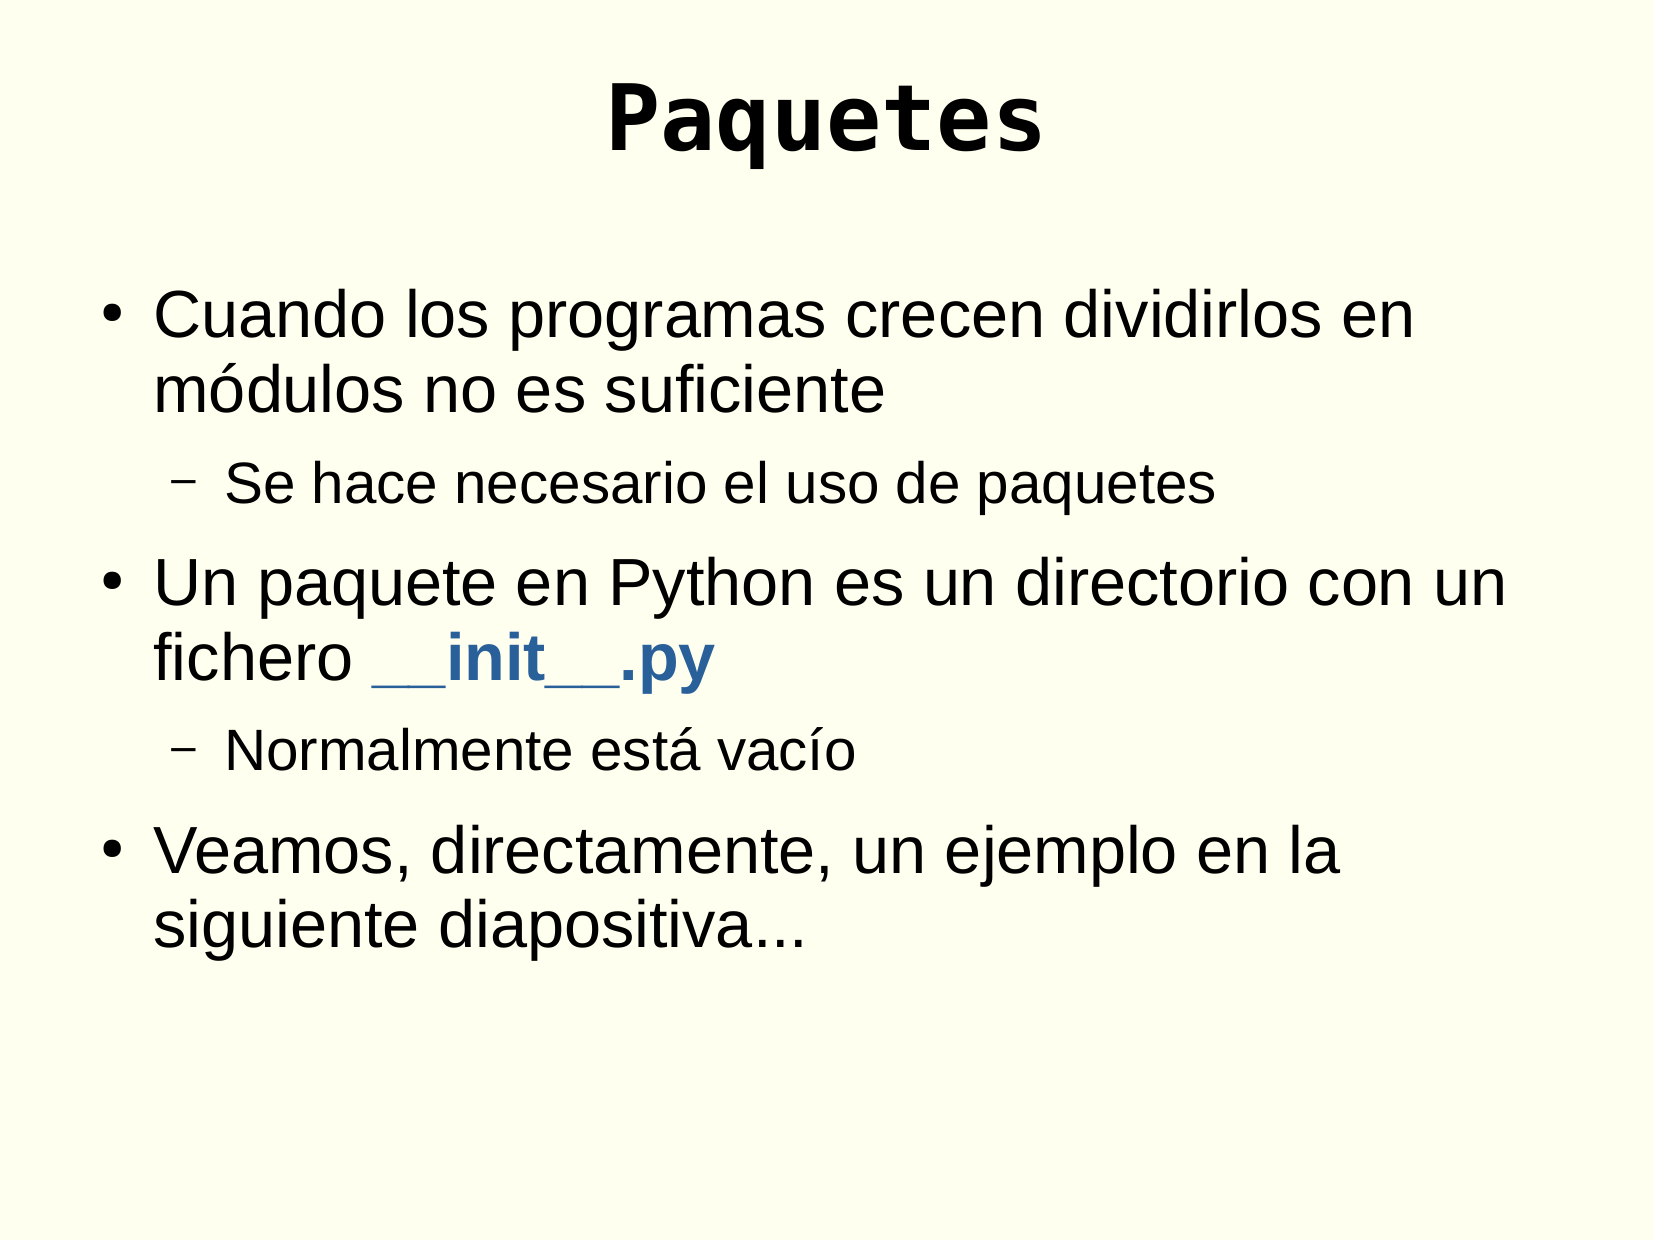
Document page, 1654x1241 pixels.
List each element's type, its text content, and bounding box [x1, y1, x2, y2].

list Cuando los programas crecen dividirlos en módulos no es suficiente Se hace necesario el uso de paquetes Un paquete en Python es un directorio con un fichero __init__.py Normalmente está vacío Veamos, directamente, un ejemplo en la siguiente diapositiva... [82, 277, 1571, 1049]
title Paquetes [82, 64, 1571, 173]
